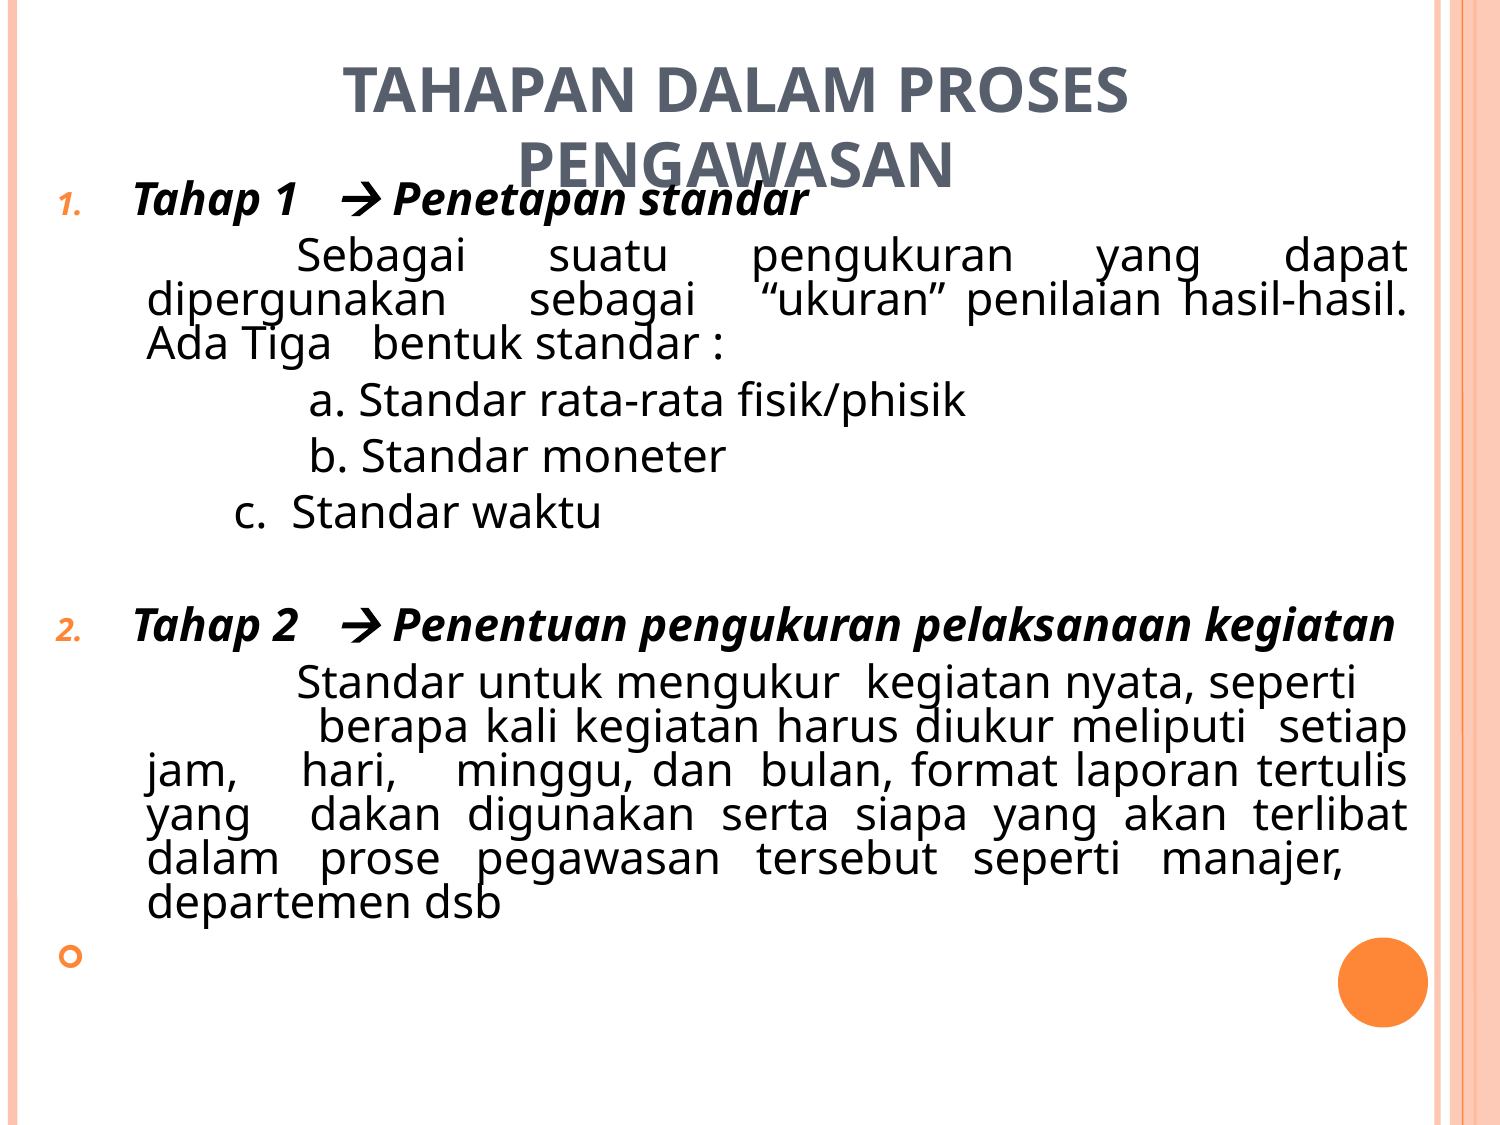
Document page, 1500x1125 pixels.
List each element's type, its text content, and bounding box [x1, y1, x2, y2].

list Tahap 1  Penetapan standar Sebagai suatu pengukuran yang dapat dipergunakan sebagai “ukuran” penilaian hasil-hasil. Ada Tiga bentuk standar : a. Standar rata-rata fisik/phisik b. Standar moneter c. Standar waktu Tahap 2  Penentuan pengukuran pelaksanaan kegiatan Standar untuk mengukur kegiatan nyata, seperti berapa kali kegiatan harus diukur meliputi setiap jam, hari, minggu, dan bulan, format laporan tertulis yang dakan digunakan serta siapa yang akan terlibat dalam prose pegawasan tersebut seperti manajer, departemen dsb [41, 172, 1424, 1062]
title Tahapan dalam proses pengawasan [123, 42, 1349, 150]
